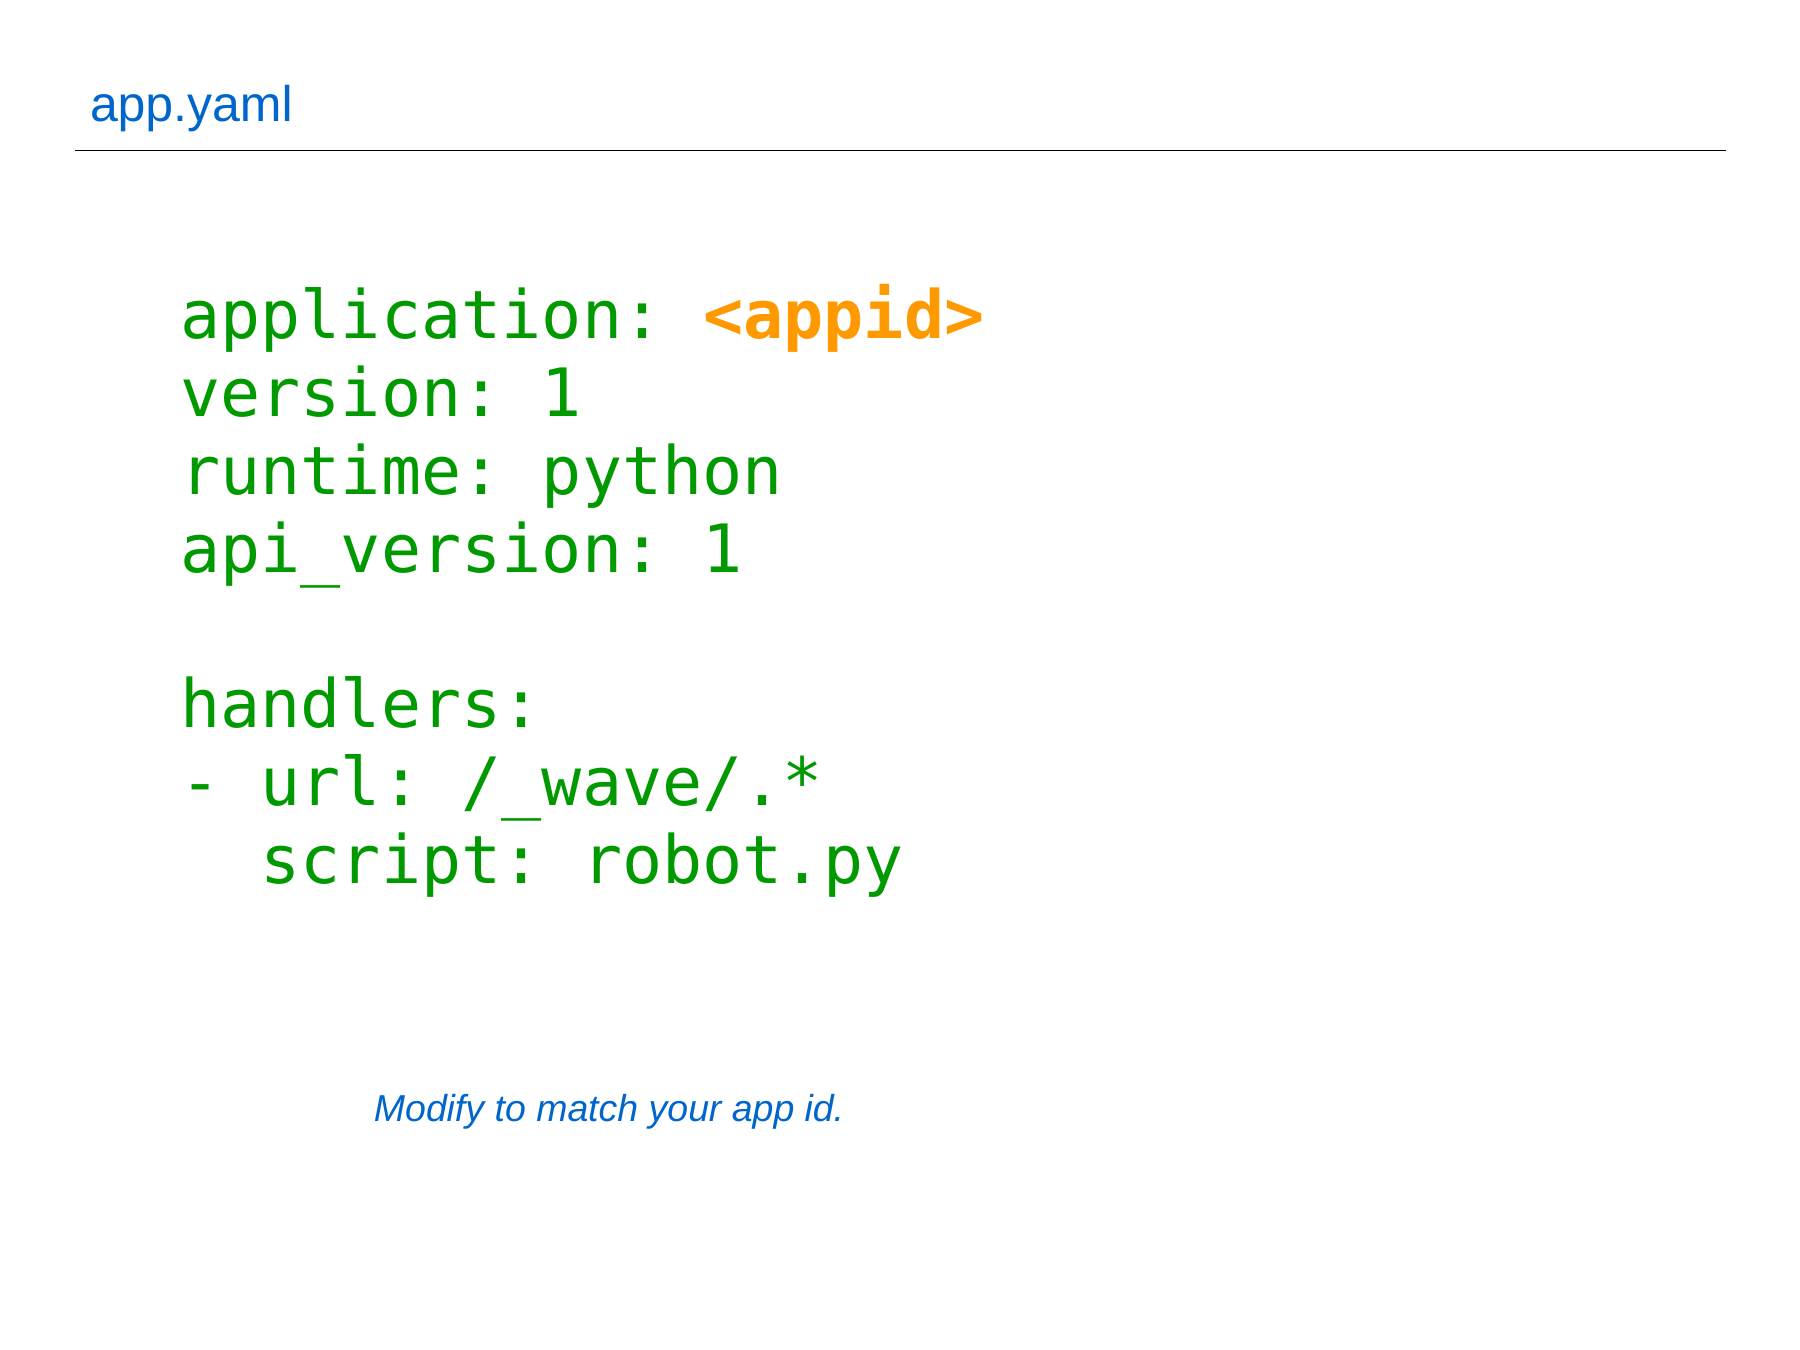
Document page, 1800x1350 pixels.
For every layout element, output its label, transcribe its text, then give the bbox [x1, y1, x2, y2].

text_box Modify to match your app id. [359, 1080, 1441, 1137]
text_box application: <appid> version: 1 runtime: python api_version: 1 handlers: - url: /_wave/.* script: robot.py [165, 269, 1441, 985]
title app.yaml [90, 61, 1710, 152]
